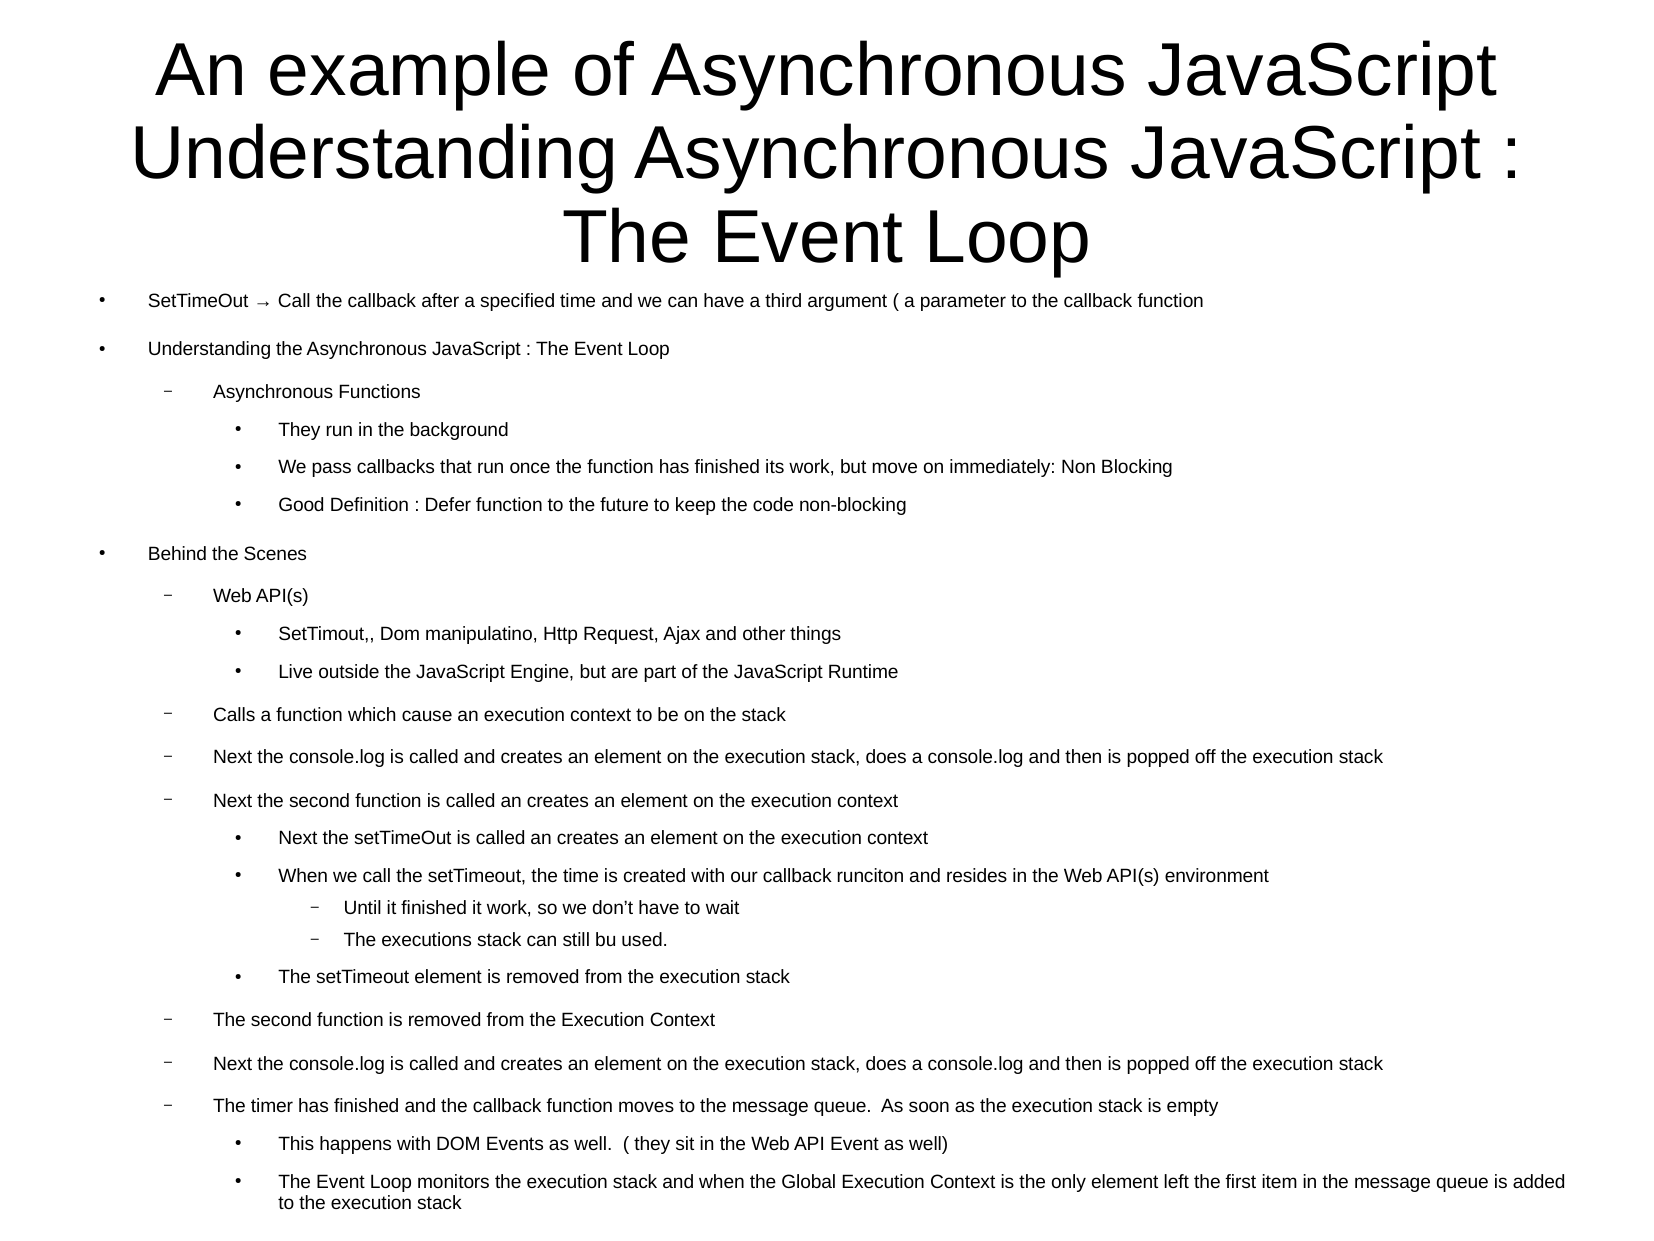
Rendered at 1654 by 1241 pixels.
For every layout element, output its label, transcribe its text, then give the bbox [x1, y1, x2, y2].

list SetTimeOut → Call the callback after a specified time and we can have a third argument ( a parameter to the callback function Understanding the Asynchronous JavaScript : The Event Loop Asynchronous Functions They run in the background We pass callbacks that run once the function has finished its work, but move on immediately: Non Blocking Good Definition : Defer function to the future to keep the code non-blocking Behind the Scenes Web API(s) SetTimout,, Dom manipulatino, Http Request, Ajax and other things Live outside the JavaScript Engine, but are part of the JavaScript Runtime Calls a function which cause an execution context to be on the stack Next the console.log is called and creates an element on the execution stack, does a console.log and then is popped off the execution stack Next the second function is called an creates an element on the execution context Next the setTimeOut is called an creates an element on the execution context When we call the setTimeout, the time is created with our callback runciton and resides in the Web API(s) environment Until it finished it work, so we don’t have to wait The executions stack can still bu used. The setTimeout element is removed from the execution stack The second function is removed from the Execution Context Next the console.log is called and creates an element on the execution stack, does a console.log and then is popped off the execution stack The timer has finished and the callback function moves to the message queue. As soon as the execution stack is empty This happens with DOM Events as well. ( they sit in the Web API Event as well) The Event Loop monitors the execution stack and when the Global Execution Context is the only element left the first item in the message queue is added to the execution stack [82, 290, 1571, 1217]
title An example of Asynchronous JavaScript Understanding Asynchronous JavaScript : The Event Loop [82, 26, 1571, 279]
